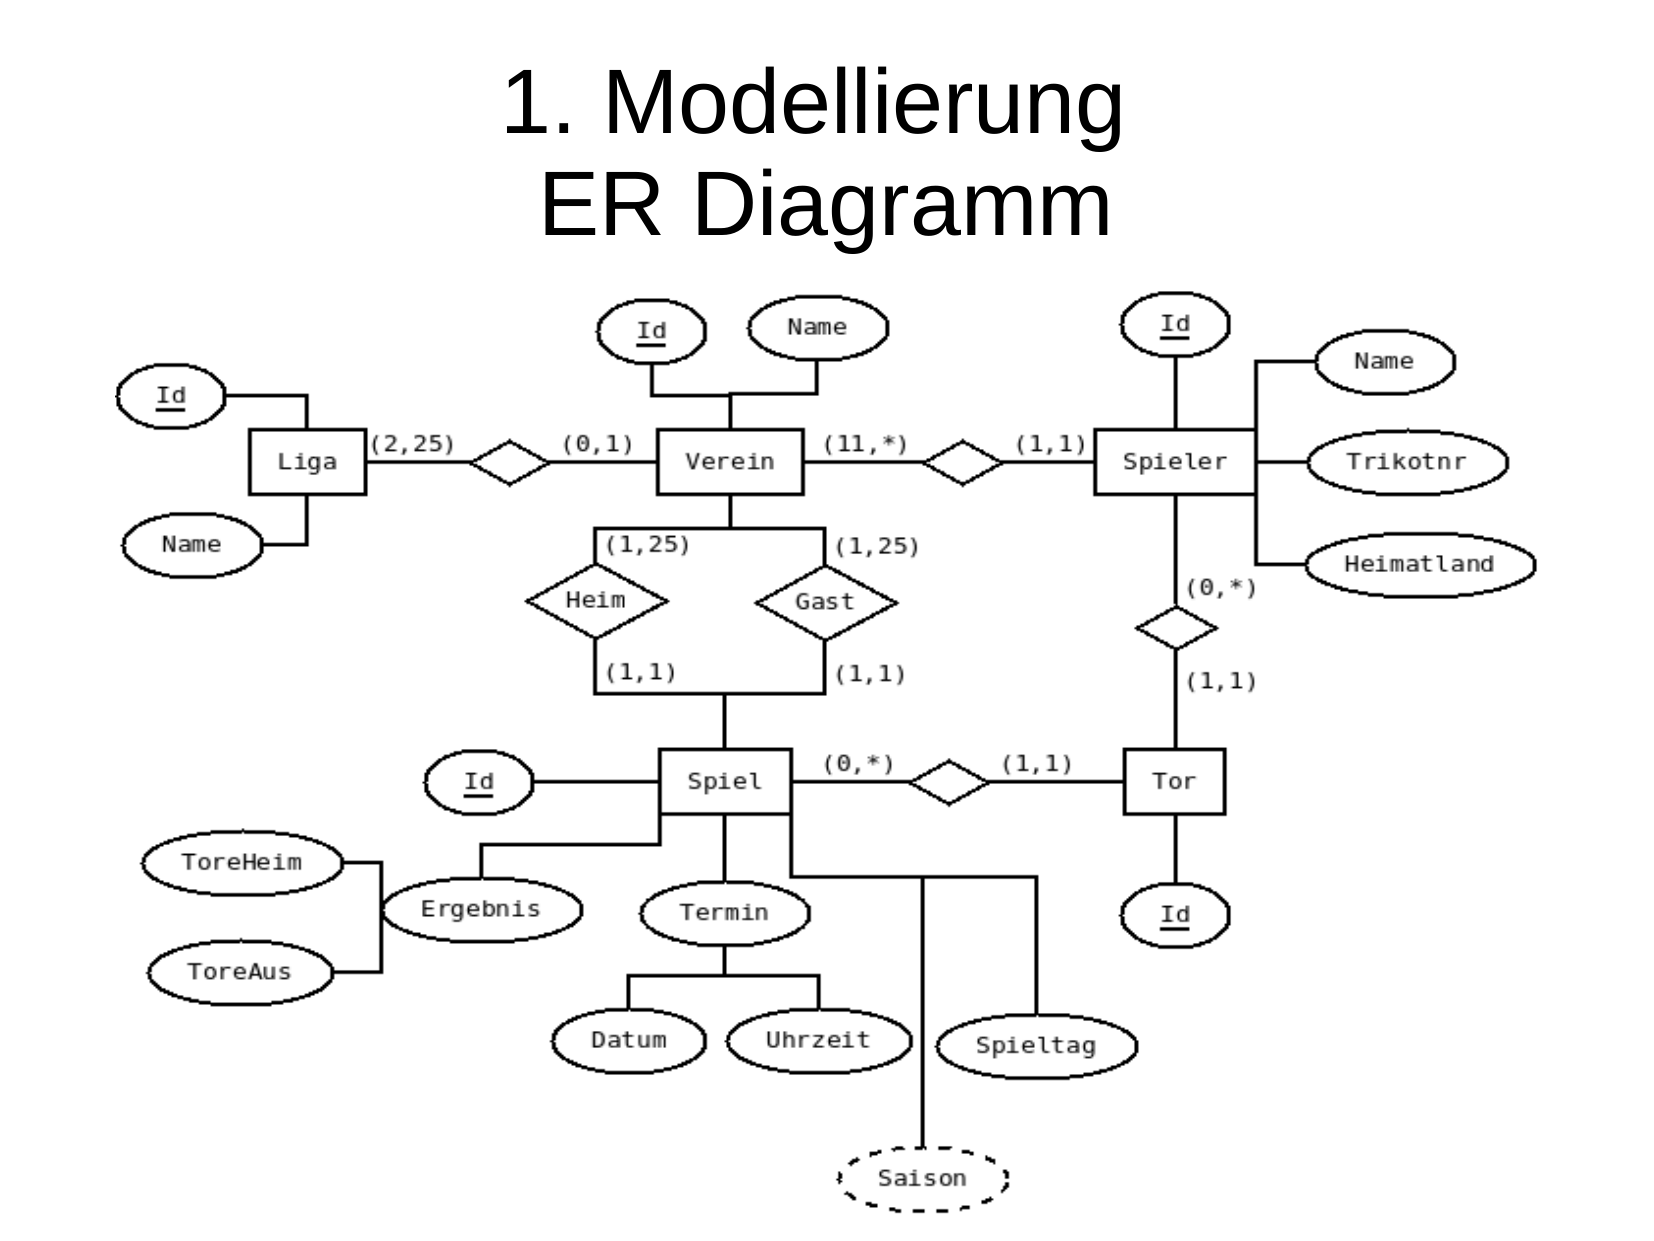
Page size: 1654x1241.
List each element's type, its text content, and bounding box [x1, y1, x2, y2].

title 1. Modellierung ER Diagramm [82, 49, 1571, 257]
picture [115, 290, 1539, 1216]
